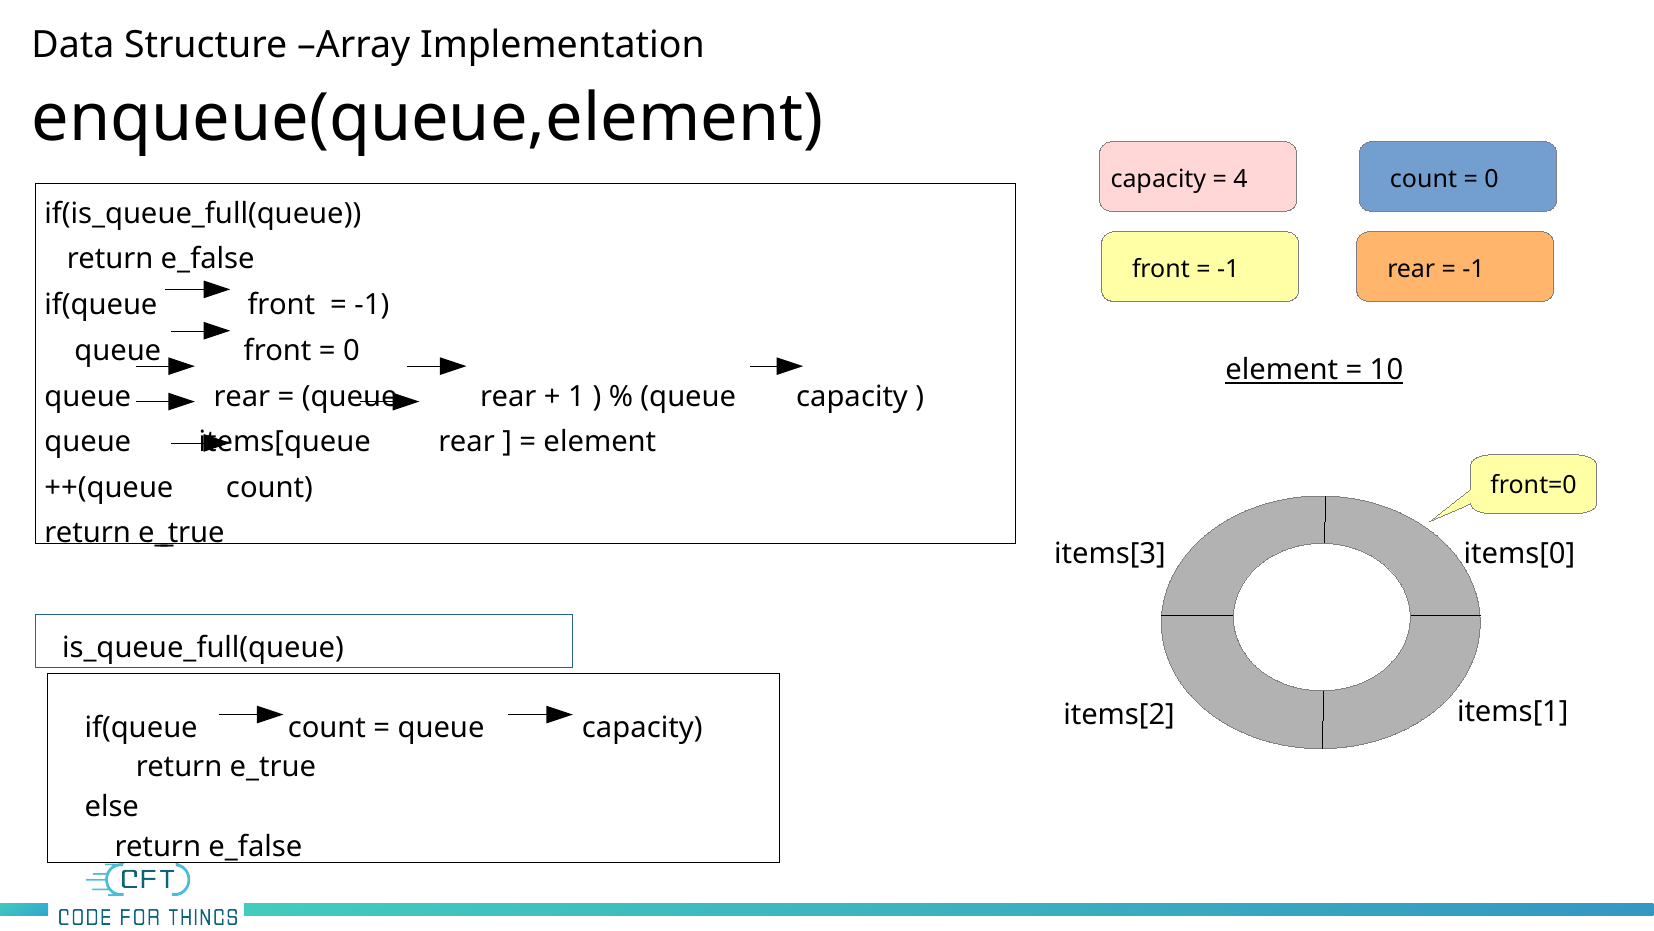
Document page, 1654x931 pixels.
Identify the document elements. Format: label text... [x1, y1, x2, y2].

text_box items[3] [1039, 524, 1208, 574]
text_box front = -1 [1091, 243, 1314, 296]
text_box count = 0 [1349, 153, 1571, 206]
text_box [1356, 231, 1554, 243]
text_box [1358, 296, 1552, 302]
text_box [1361, 206, 1555, 212]
text_box items[2] [1048, 685, 1208, 735]
text_box is_queue_full(queue) if(queue count = queue capacity) return e_true else return e_false [47, 619, 733, 840]
text_box element = 10 [1210, 340, 1442, 390]
text_box [289, 842, 297, 847]
text_box if(is_queue_full(queue)) return e_false if(queue front = -1) queue front = 0 queue rear = (queue rear + 1 ) % (queue capacity ) queue items[queue rear ] = element ++(queue count) return e_true [29, 184, 1046, 520]
text_box capacity = 4 [1089, 153, 1312, 206]
text_box [35, 614, 573, 668]
text_box [1359, 141, 1557, 153]
text_box [47, 673, 780, 863]
text_box [35, 520, 1016, 544]
text_box [1099, 141, 1297, 153]
text_box [212, 842, 220, 847]
text_box [1161, 496, 1481, 749]
text_box front=0 [1429, 454, 1597, 522]
text_box [158, 840, 166, 854]
text_box rear = -1 [1346, 243, 1569, 296]
picture [59, 863, 237, 925]
text_box [1103, 296, 1297, 302]
text_box items[1] [1442, 682, 1609, 732]
text_box [1101, 231, 1299, 243]
text_box [130, 842, 138, 847]
text_box [1101, 206, 1295, 212]
text_box items[0] [1448, 524, 1609, 574]
text_box [252, 848, 259, 854]
title Data Structure –Array Implementation enqueue(queue,element) [31, 12, 1535, 166]
